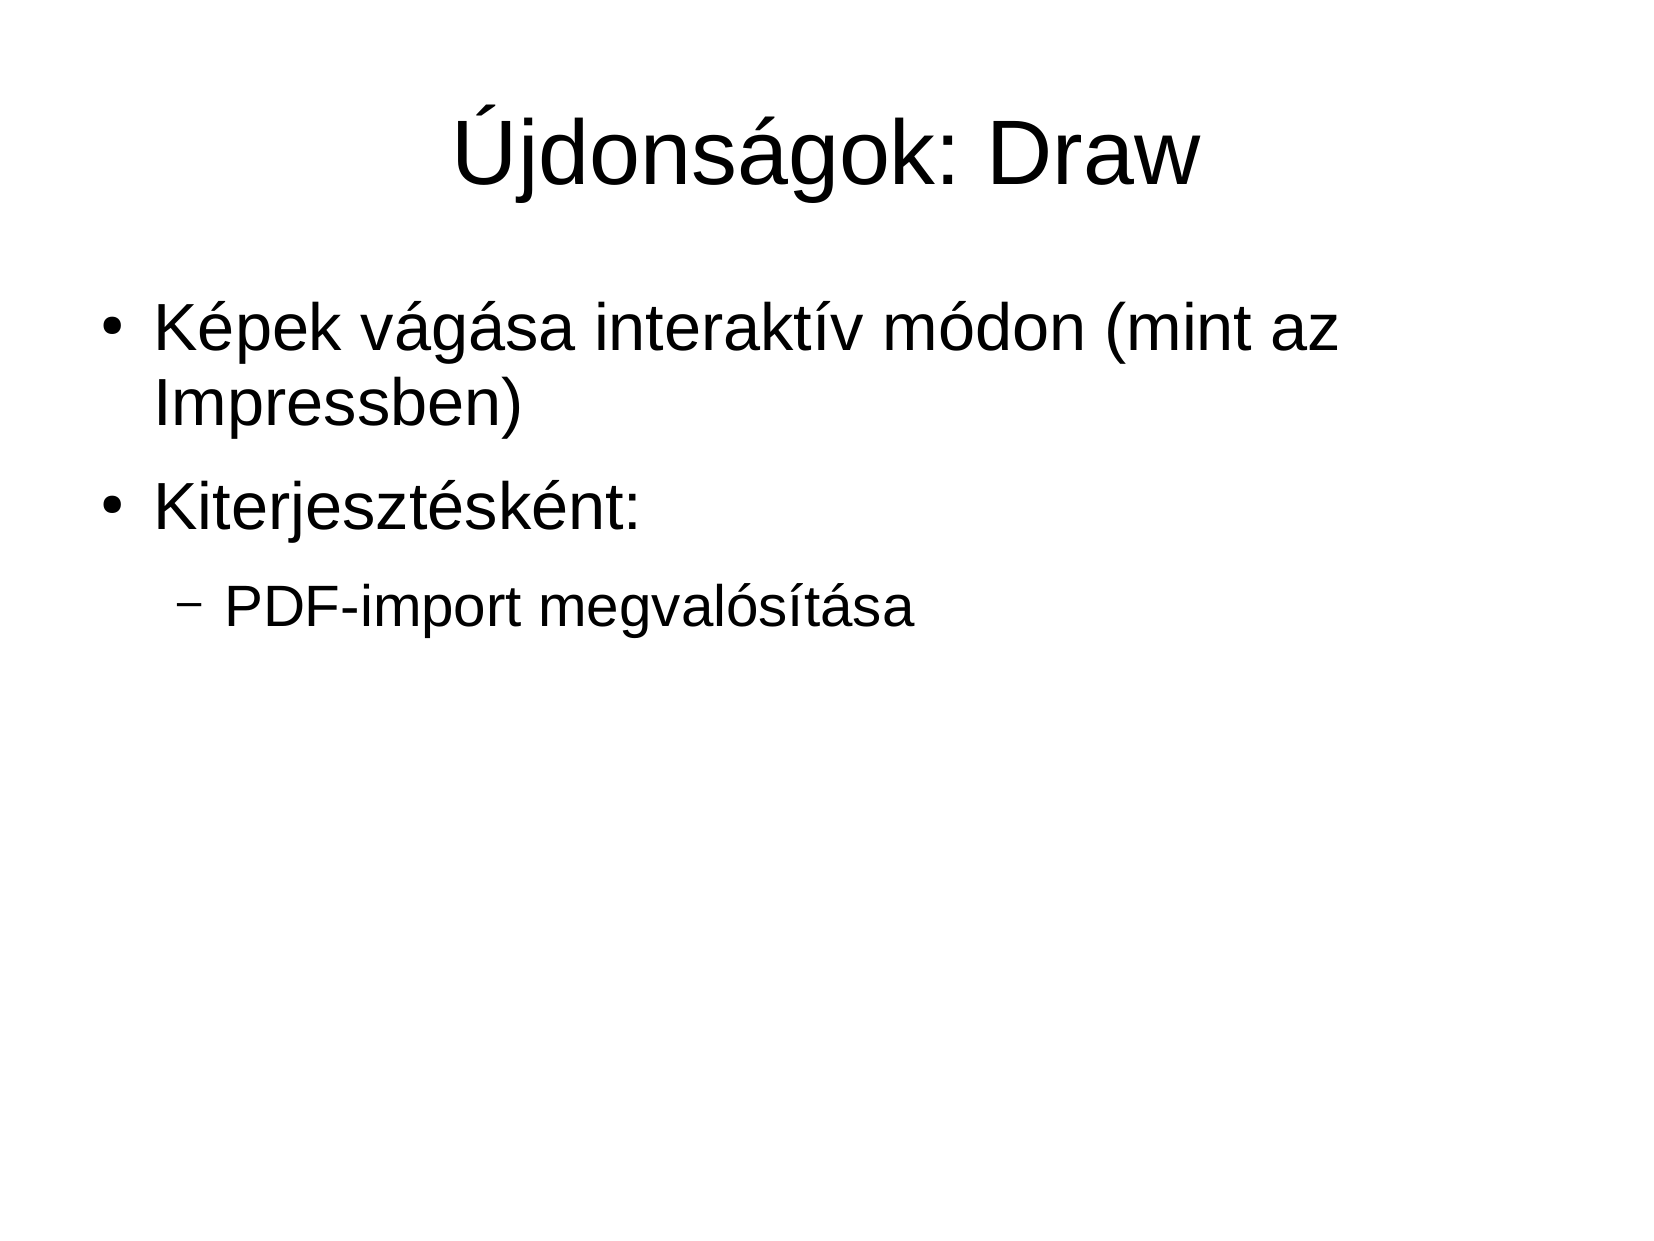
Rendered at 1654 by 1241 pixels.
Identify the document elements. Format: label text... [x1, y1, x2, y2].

title Újdonságok: Draw [82, 49, 1571, 257]
list Képek vágása interaktív módon (mint az Impressben) Kiterjesztésként: PDF-import megvalósítása [82, 290, 1571, 1109]
